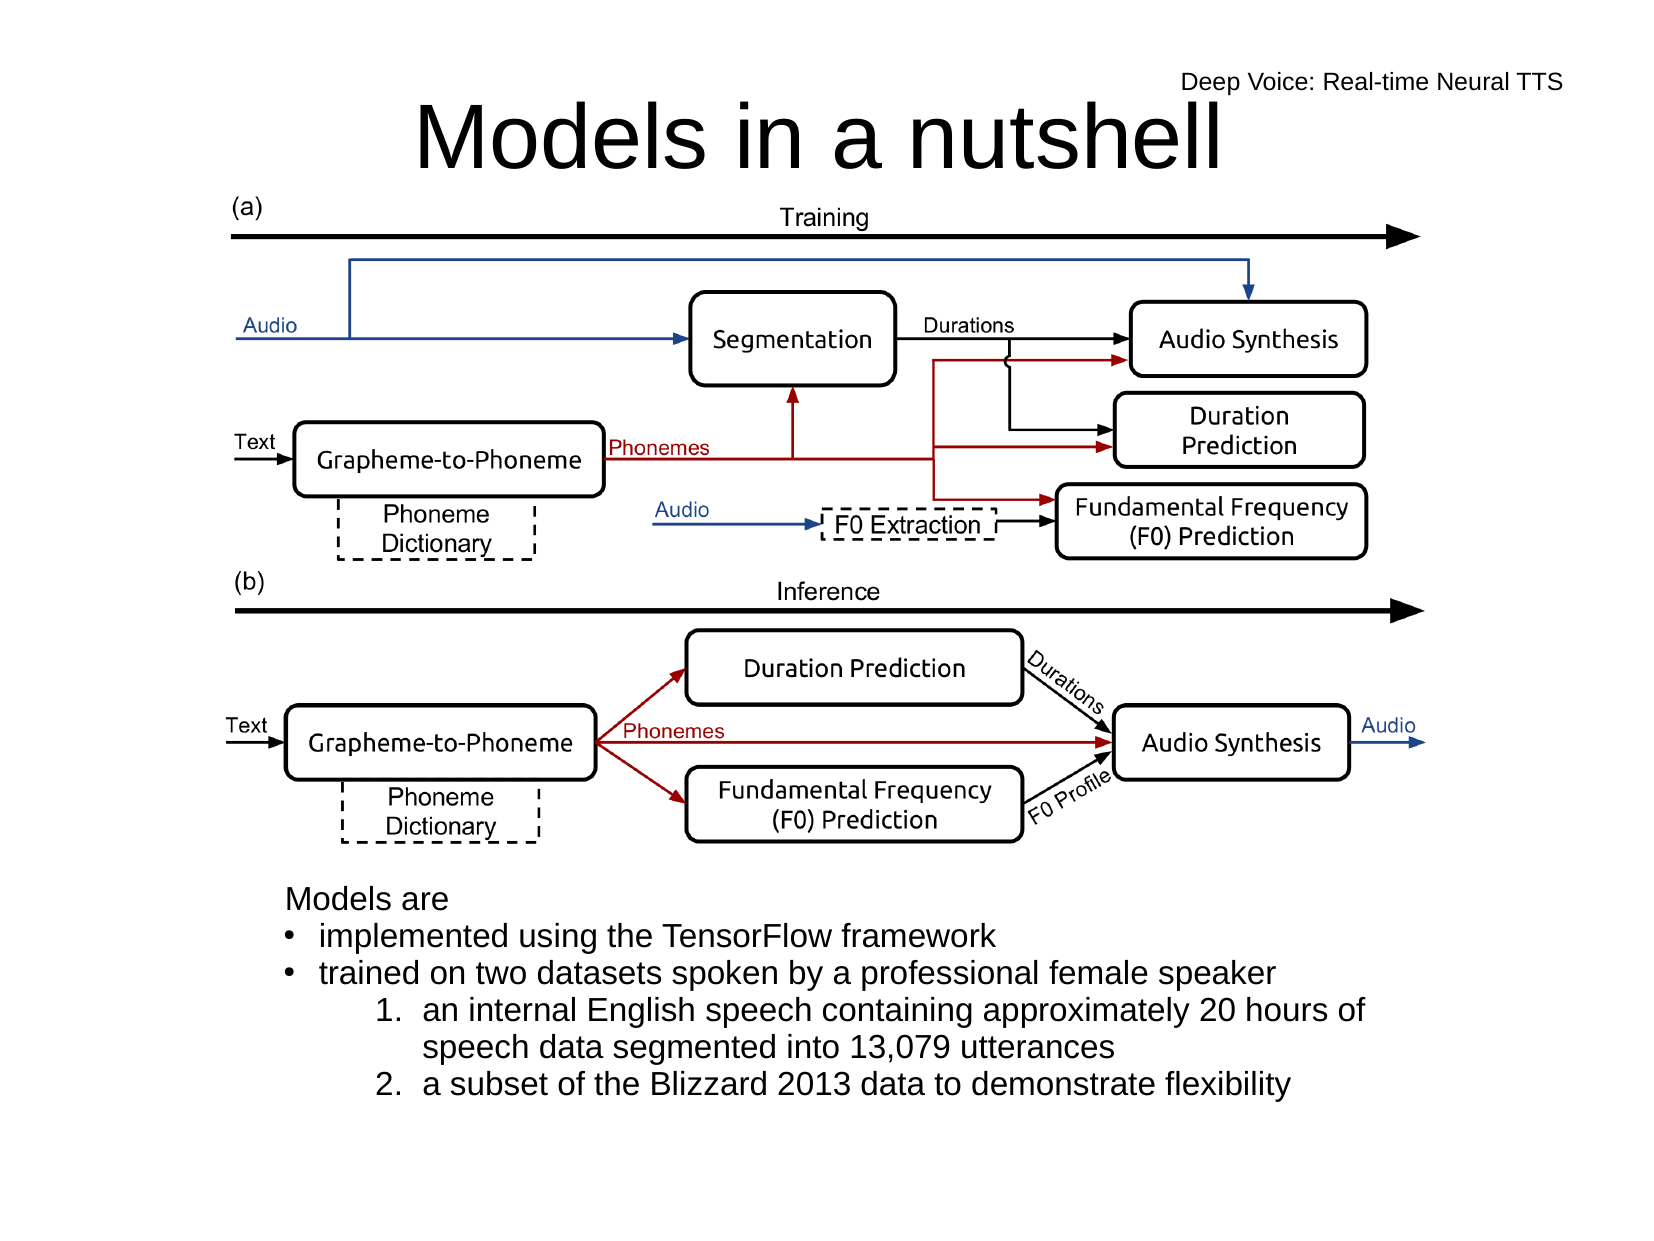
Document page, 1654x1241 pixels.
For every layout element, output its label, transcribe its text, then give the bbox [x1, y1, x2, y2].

picture [167, 179, 1501, 871]
title Models in a nutshell [75, 64, 1564, 211]
text_box Deep Voice: Real-time Neural TTS [1095, 60, 1651, 103]
text_box Models are implemented using the TensorFlow framework trained on two datasets spoken by a professional female speaker an internal English speech containing approximately 20 hours of speech data segmented into 13,079 utterances a subset of the Blizzard 2013 data to demonstrate flexibility [195, 873, 1426, 1111]
